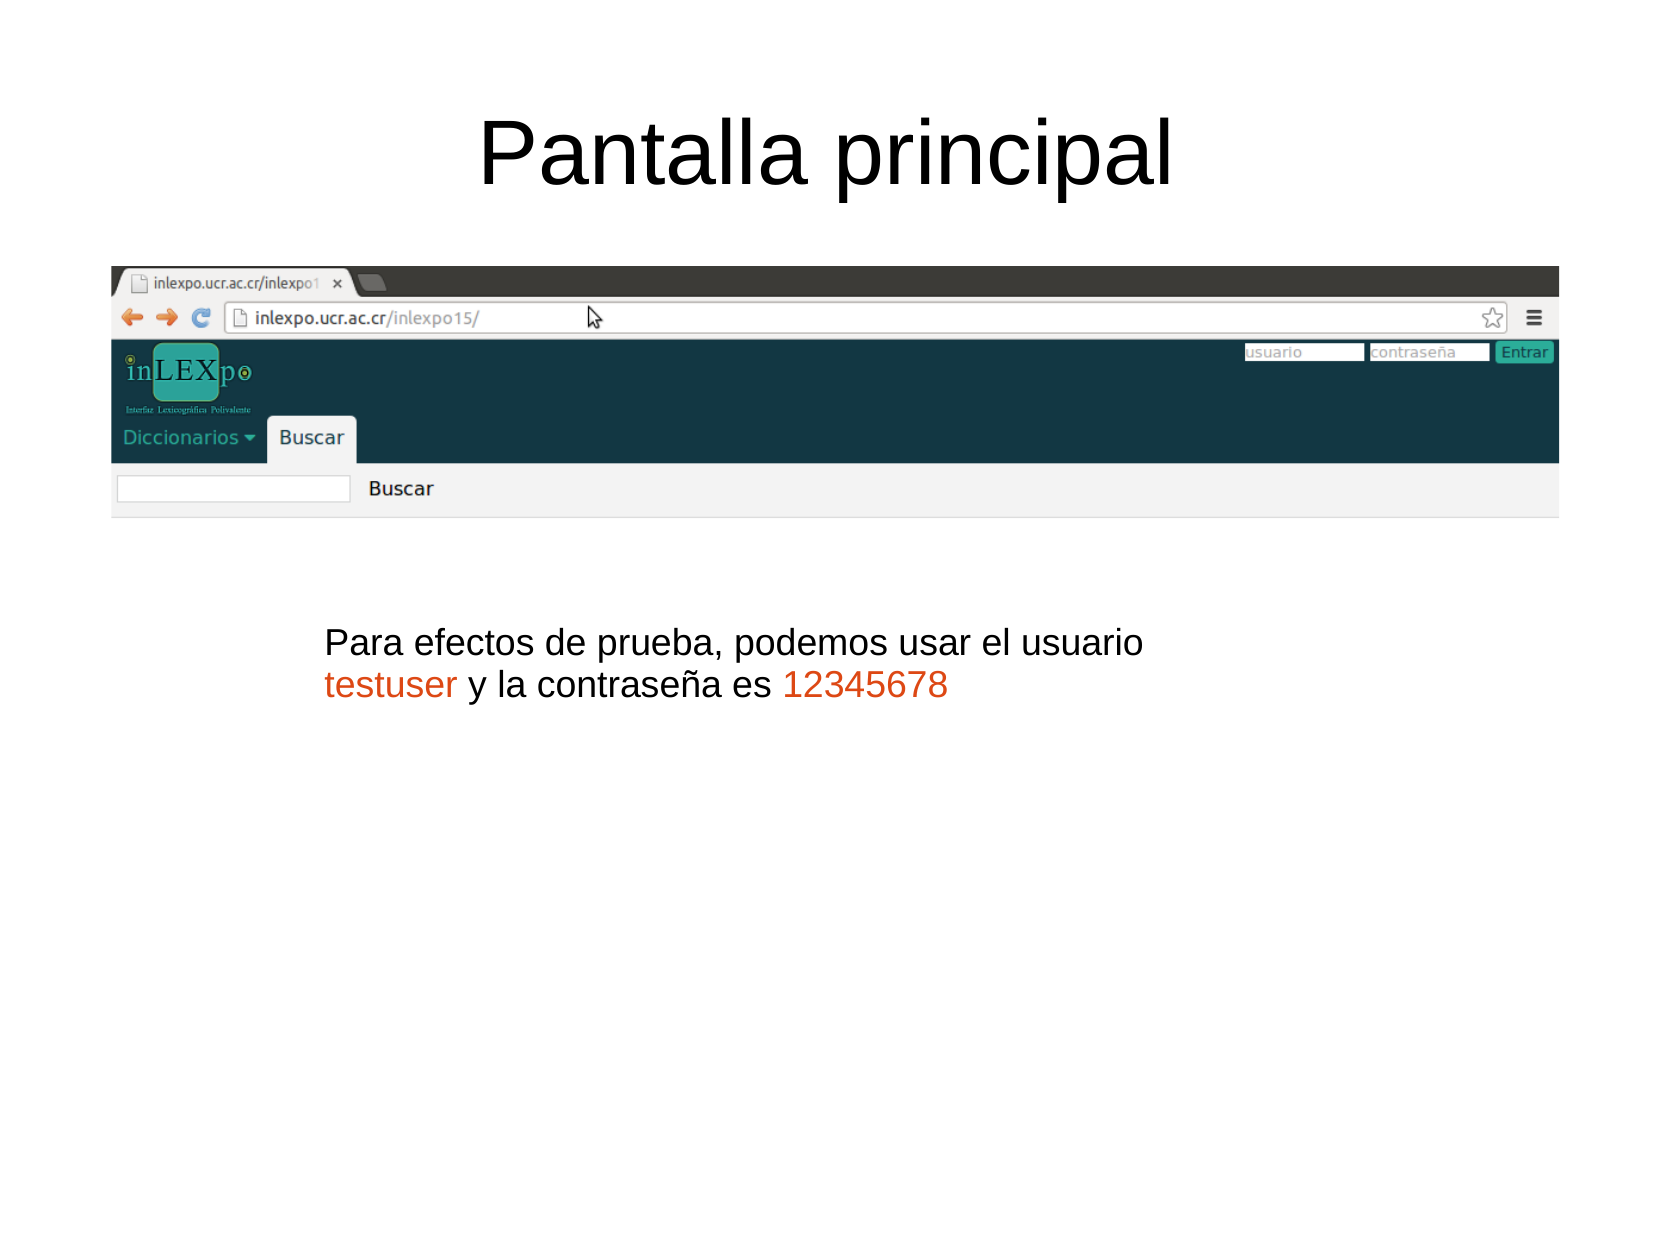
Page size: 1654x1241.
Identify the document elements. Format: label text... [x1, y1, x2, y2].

title Pantalla principal [82, 49, 1571, 257]
picture [111, 266, 1560, 981]
text_box Para efectos de prueba, podemos usar el usuario testuser y la contraseña es 12345678 [309, 614, 1170, 713]
